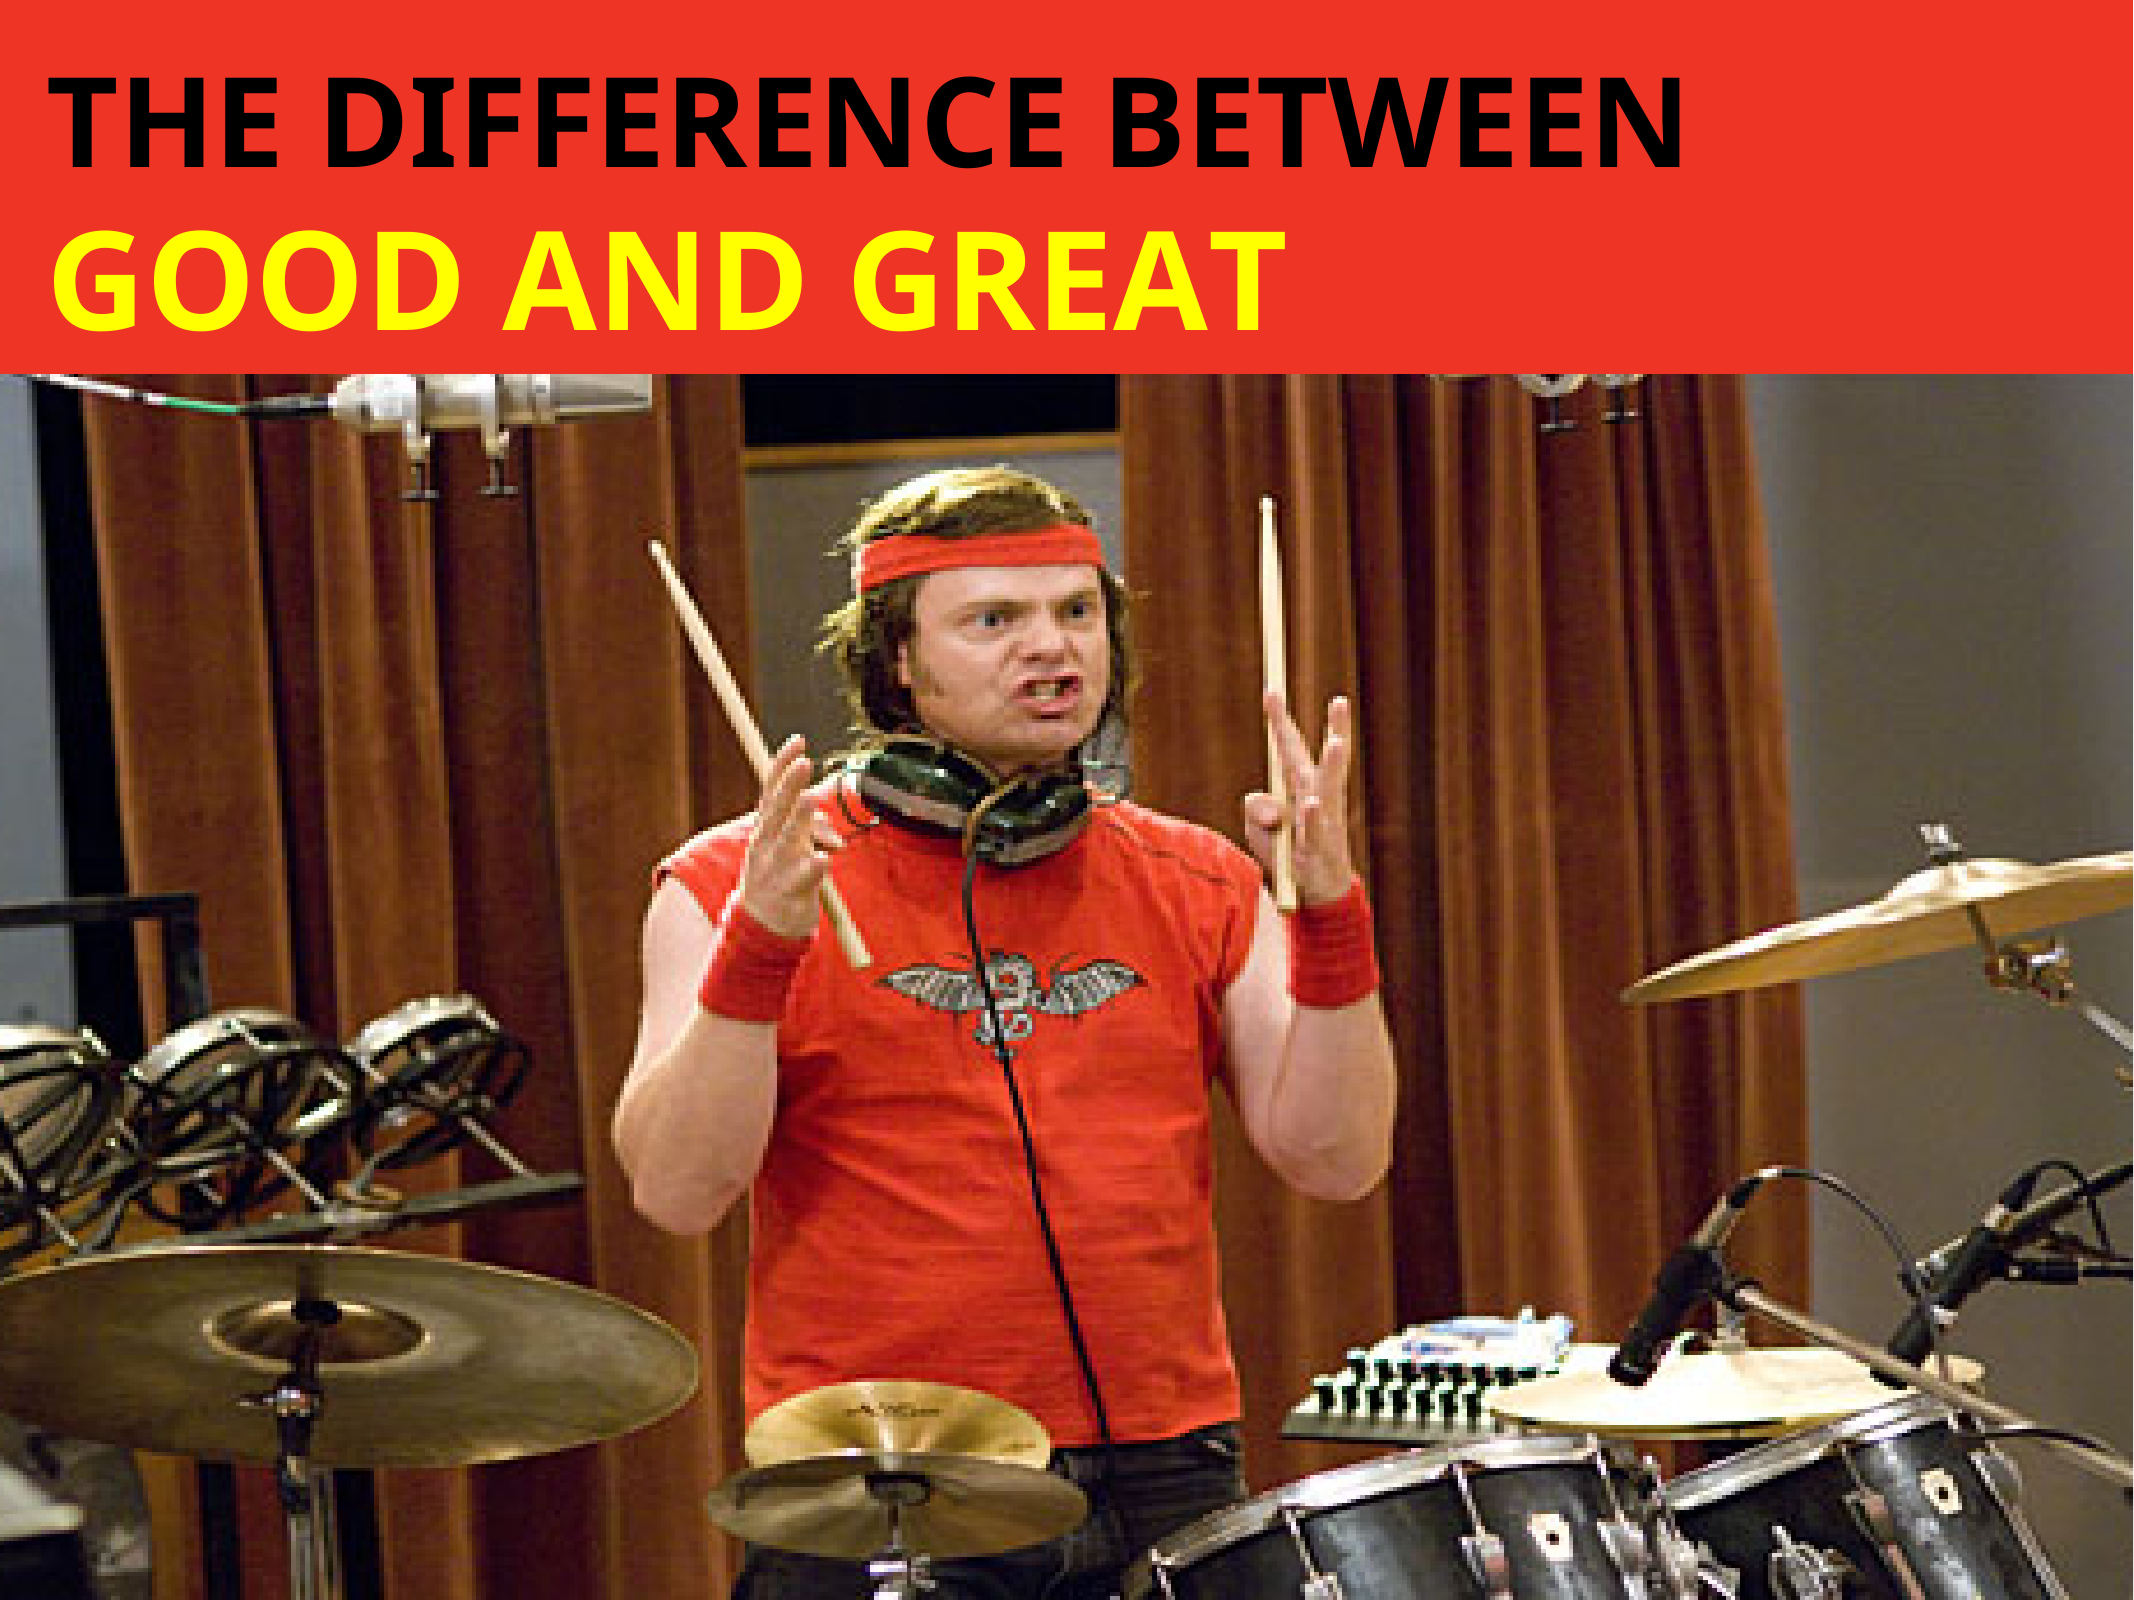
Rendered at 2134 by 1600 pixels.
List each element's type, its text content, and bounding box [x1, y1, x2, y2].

picture [0, 374, 2134, 1600]
text_box THE DIFFERENCE BETWEEN GOOD AND GREAT [37, 42, 2129, 374]
